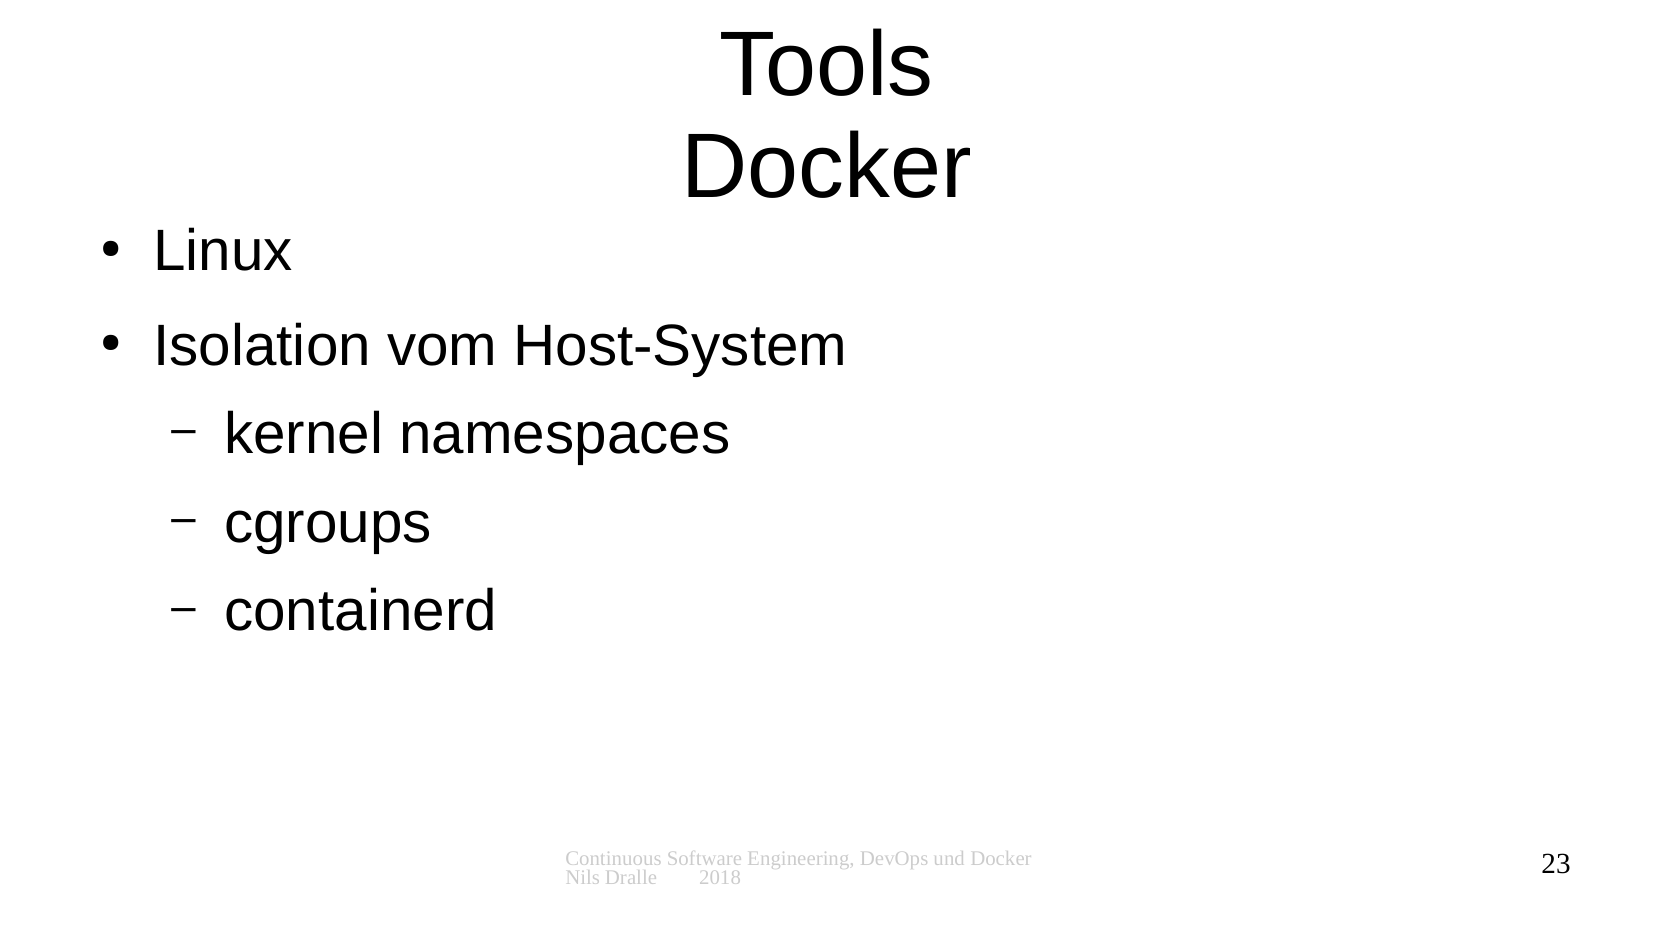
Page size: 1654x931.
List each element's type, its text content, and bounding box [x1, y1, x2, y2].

title Tools Docker [82, 12, 1571, 217]
list Linux Isolation vom Host-System kernel namespaces cgroups containerd [82, 217, 1571, 758]
